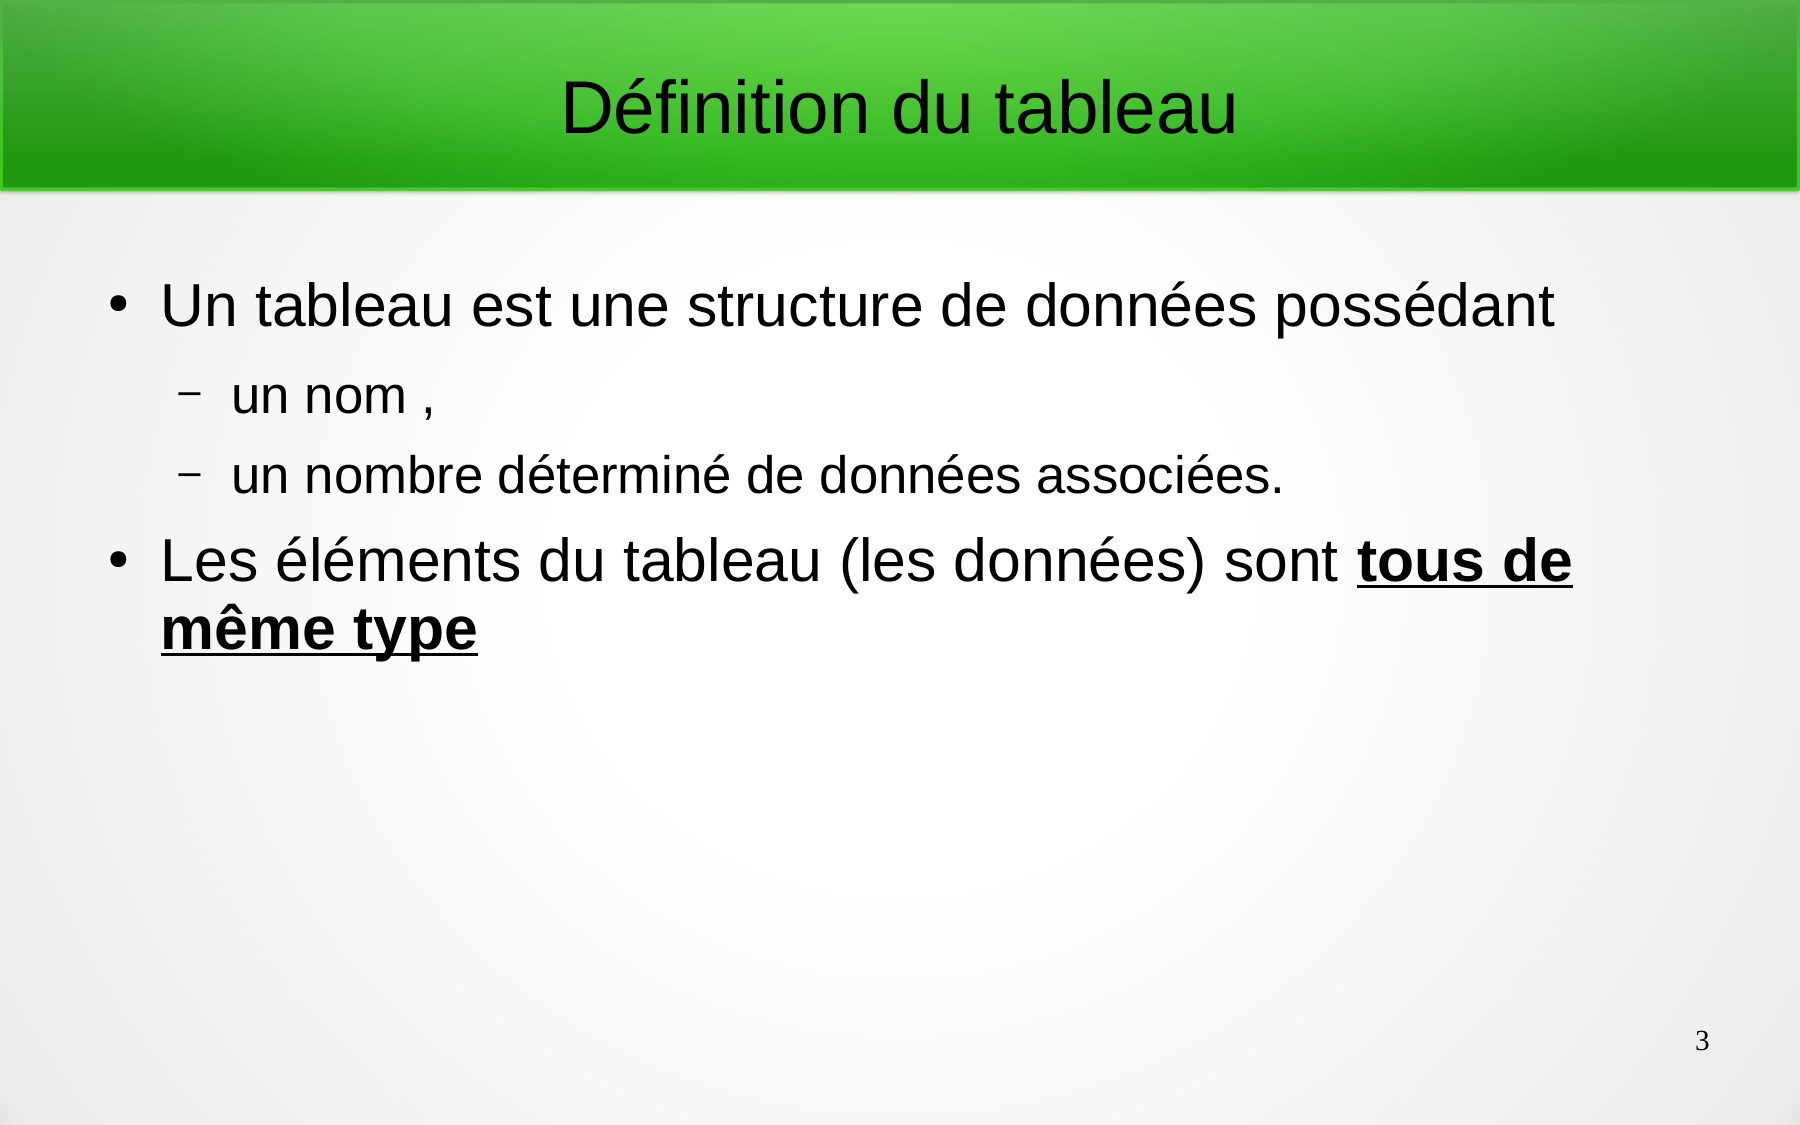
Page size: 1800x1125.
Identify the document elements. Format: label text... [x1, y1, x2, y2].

title Définition du tableau [90, 42, 1711, 172]
list Un tableau est une structure de données possédant un nom , un nombre déterminé de données associées. Les éléments du tableau (les données) sont tous de même type [90, 271, 1711, 924]
